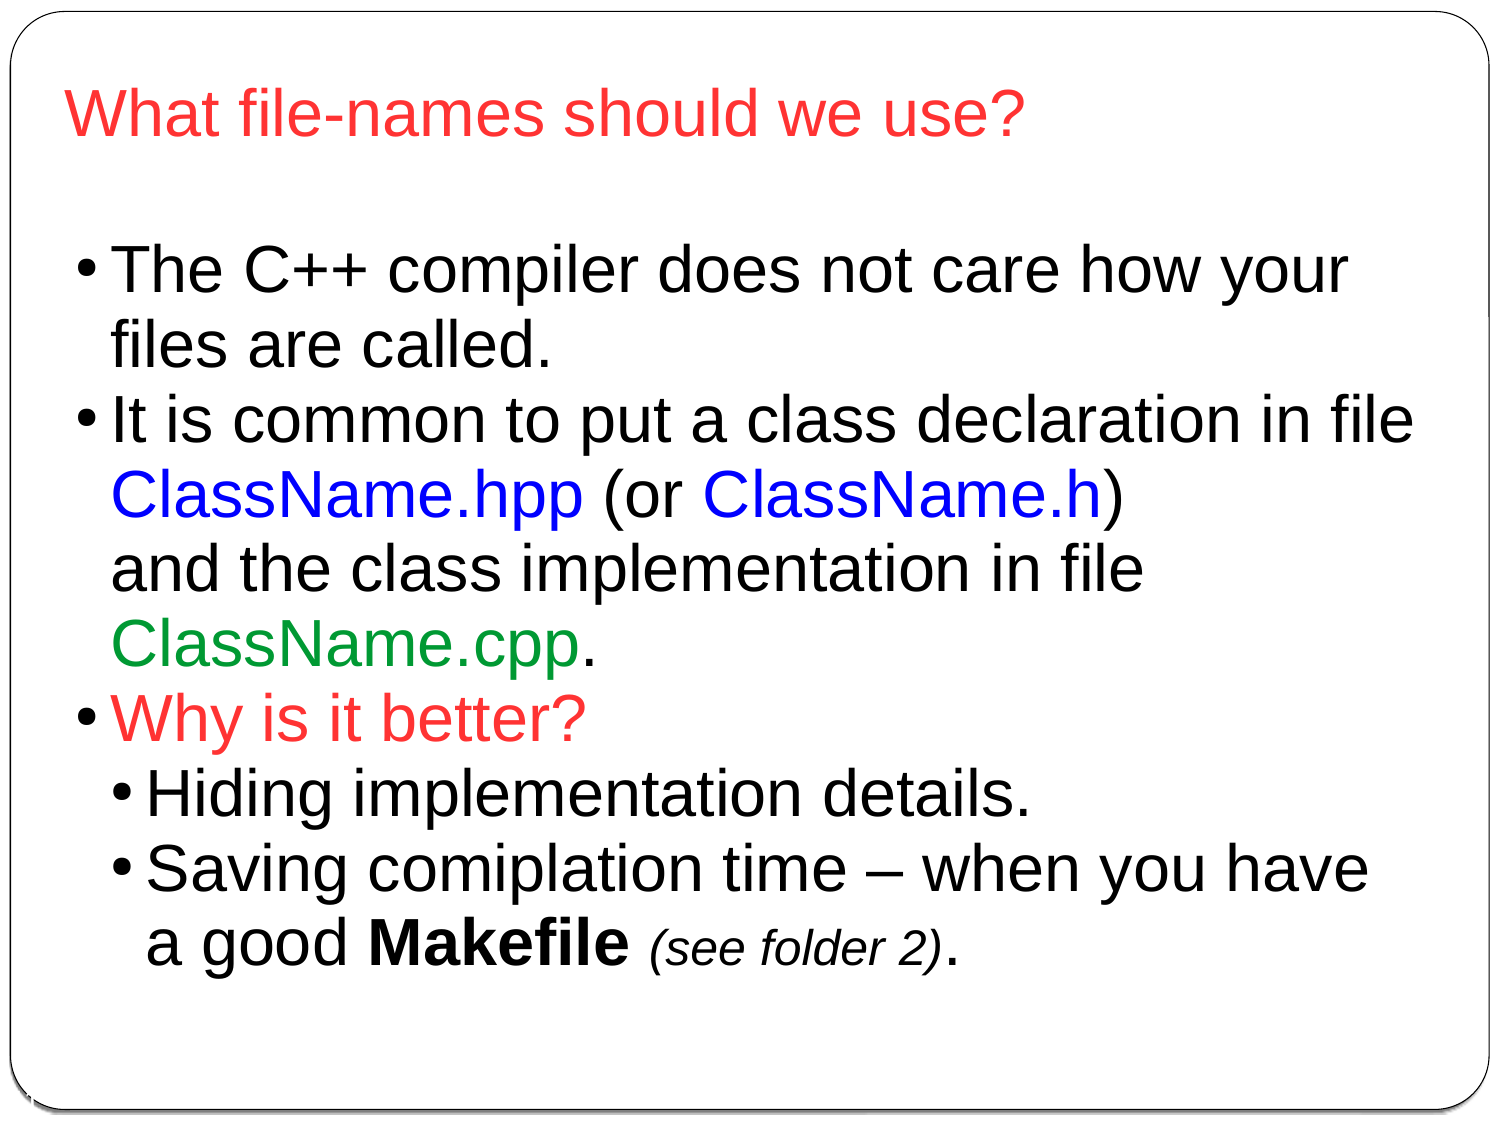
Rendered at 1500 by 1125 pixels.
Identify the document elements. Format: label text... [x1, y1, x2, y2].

text_box The C++ compiler does not care how your files are called. It is common to put a class declaration in file ClassName.hpp (or ClassName.h) and the class implementation in file ClassName.cpp. Why is it better? Hiding implementation details. Saving comiplation time – when you have a good Makefile (see folder 2). [60, 224, 1441, 988]
title What file-names should we use? [50, 45, 1201, 165]
slide_number <number> [0, 1074, 50, 1125]
